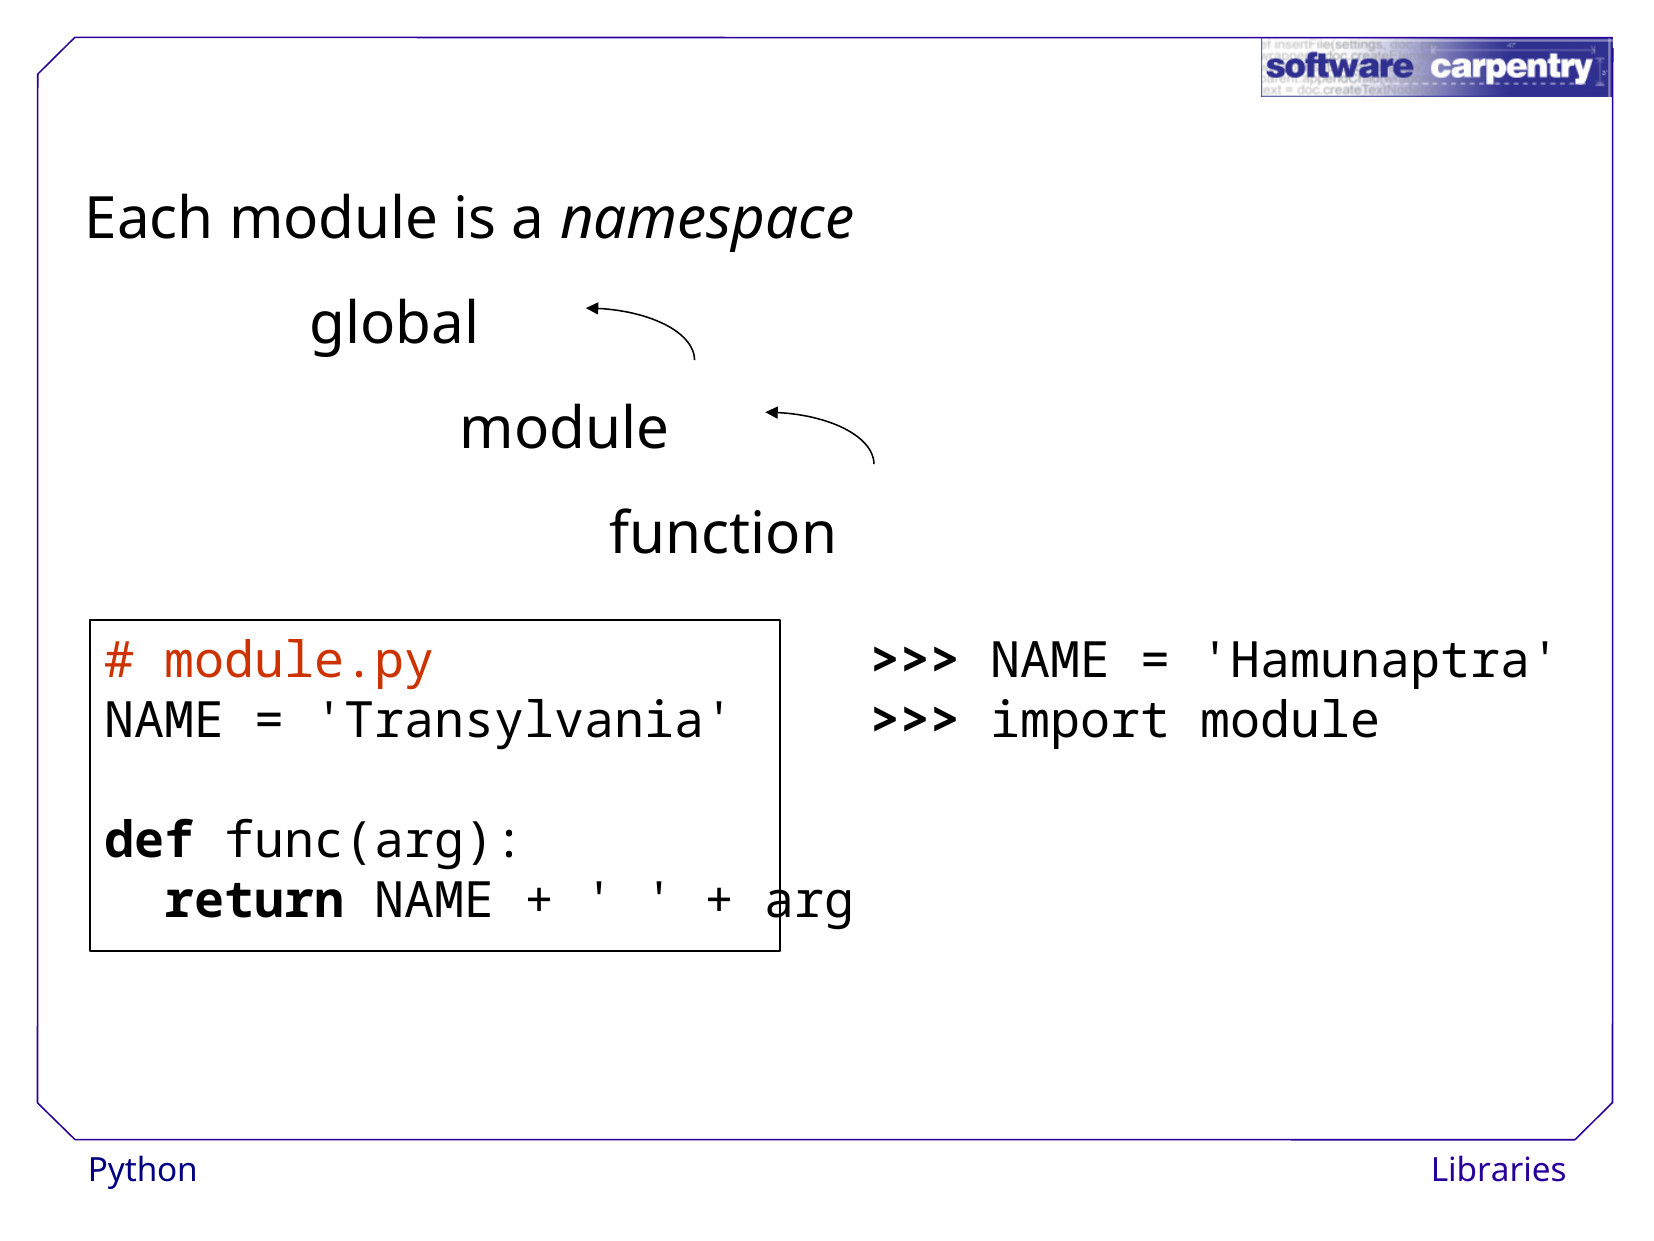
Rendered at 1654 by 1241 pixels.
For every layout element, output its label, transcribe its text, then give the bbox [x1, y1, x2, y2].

text_box # module.py NAME = 'Transylvania' def func(arg): return NAME + ' ' + arg [89, 620, 780, 951]
picture [1261, 39, 1613, 97]
text_box Each module is a namespace global module function [70, 137, 1020, 574]
text_box >>> NAME = 'Hamunaptra' >>> import module [855, 620, 1583, 951]
